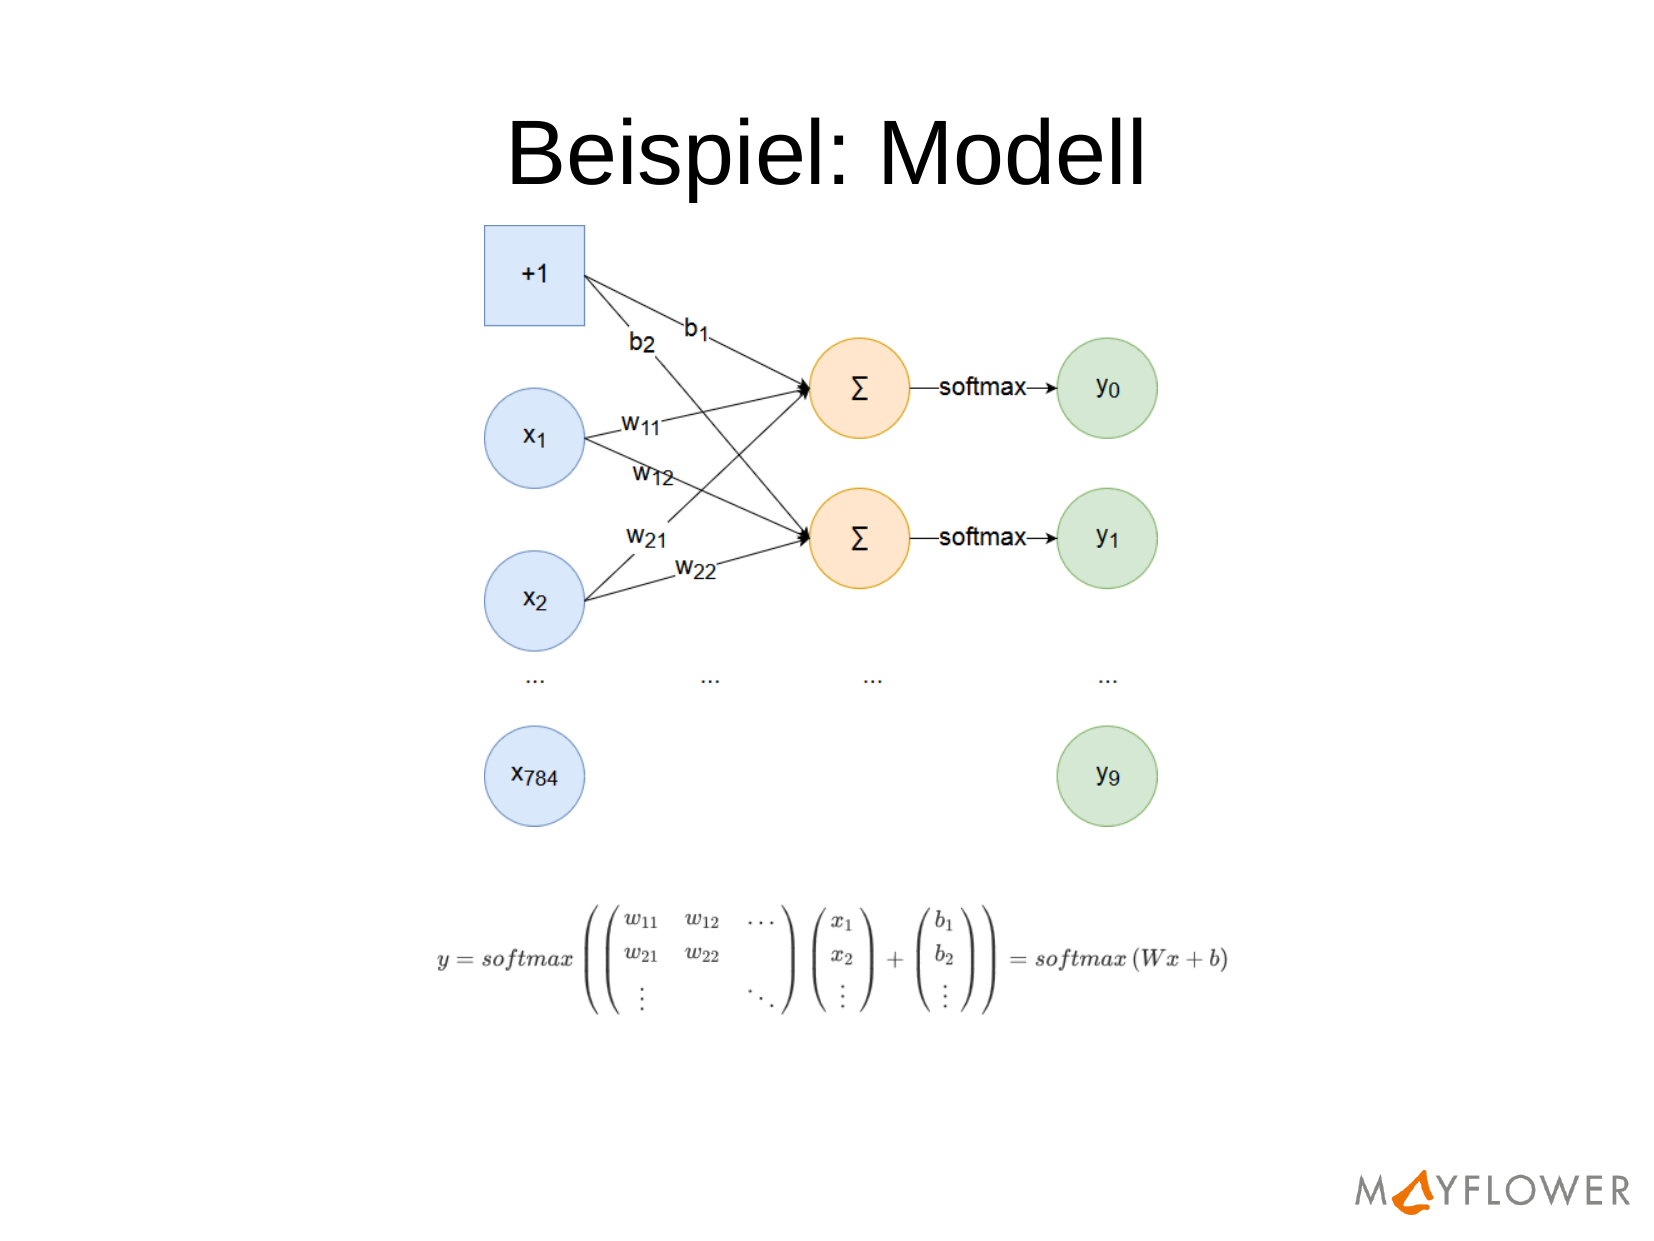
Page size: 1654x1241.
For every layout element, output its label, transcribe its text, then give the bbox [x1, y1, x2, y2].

title Beispiel: Modell [82, 49, 1571, 257]
picture [1355, 1169, 1630, 1215]
picture [437, 903, 1229, 1016]
picture [484, 225, 1158, 827]
